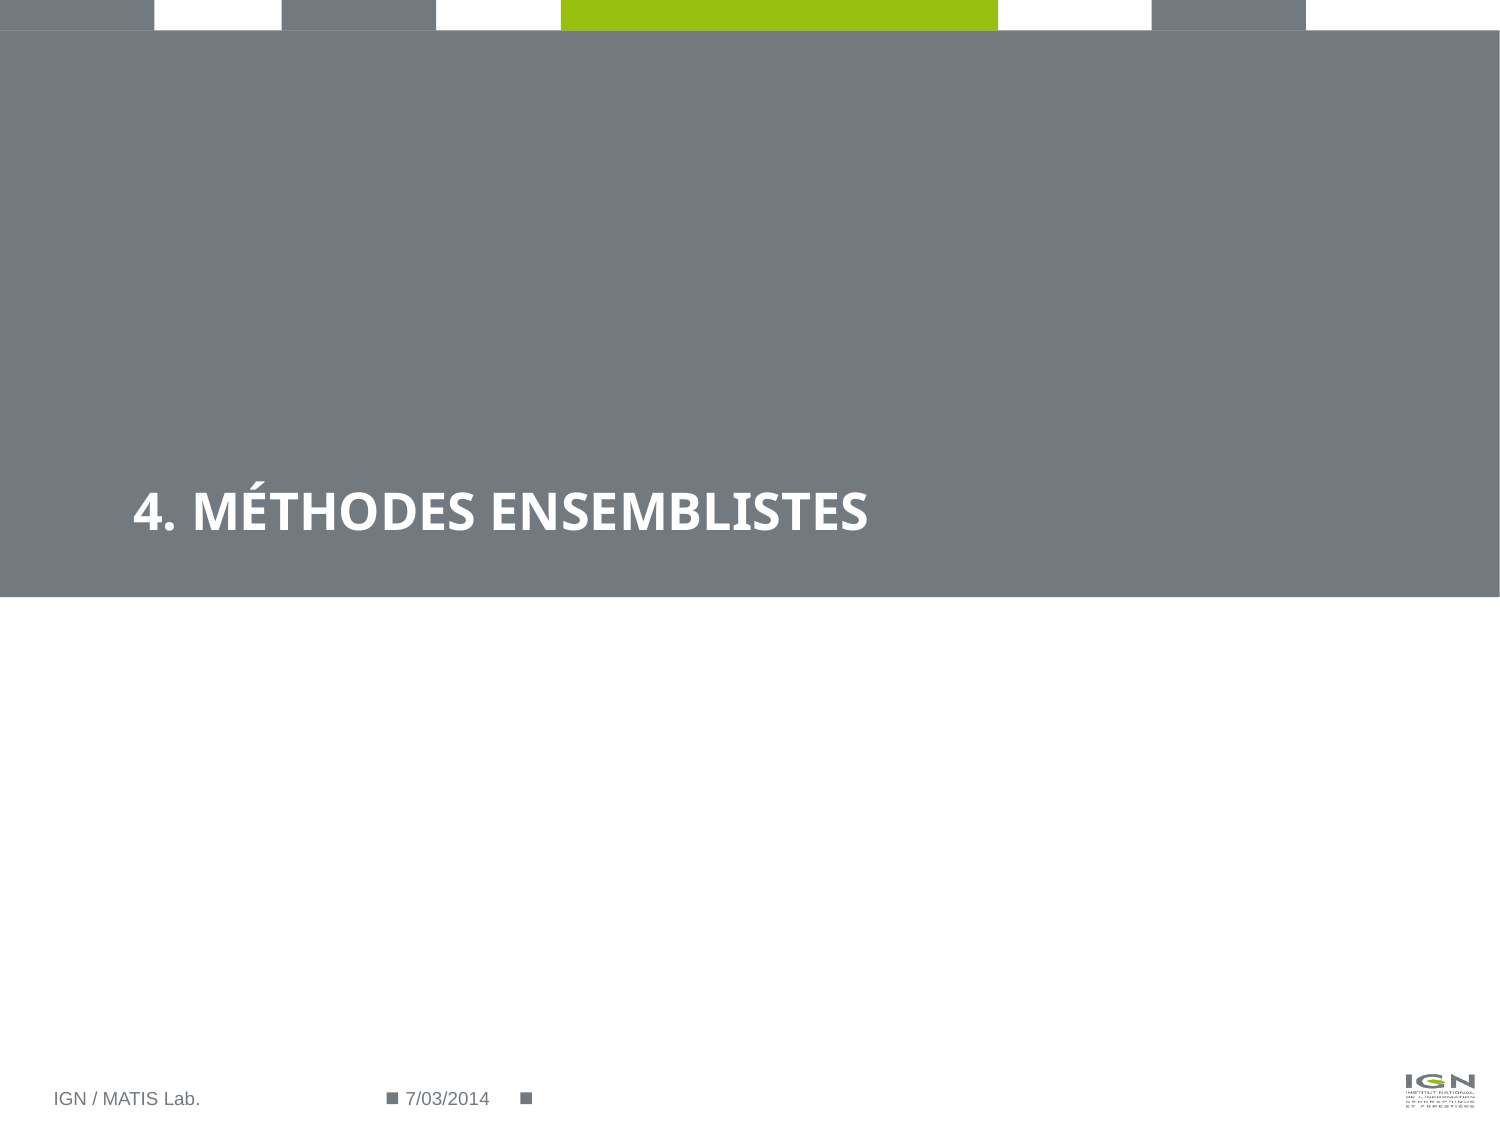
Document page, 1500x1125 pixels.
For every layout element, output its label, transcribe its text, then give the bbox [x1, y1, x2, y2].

text_box 7/03/2014 [514, 1067, 576, 1125]
picture [1404, 1074, 1475, 1108]
text_box 4. MÉTHODES ENSEMBLISTES [118, 471, 1394, 752]
text_box IGN / MATIS Lab. [38, 1067, 514, 1125]
